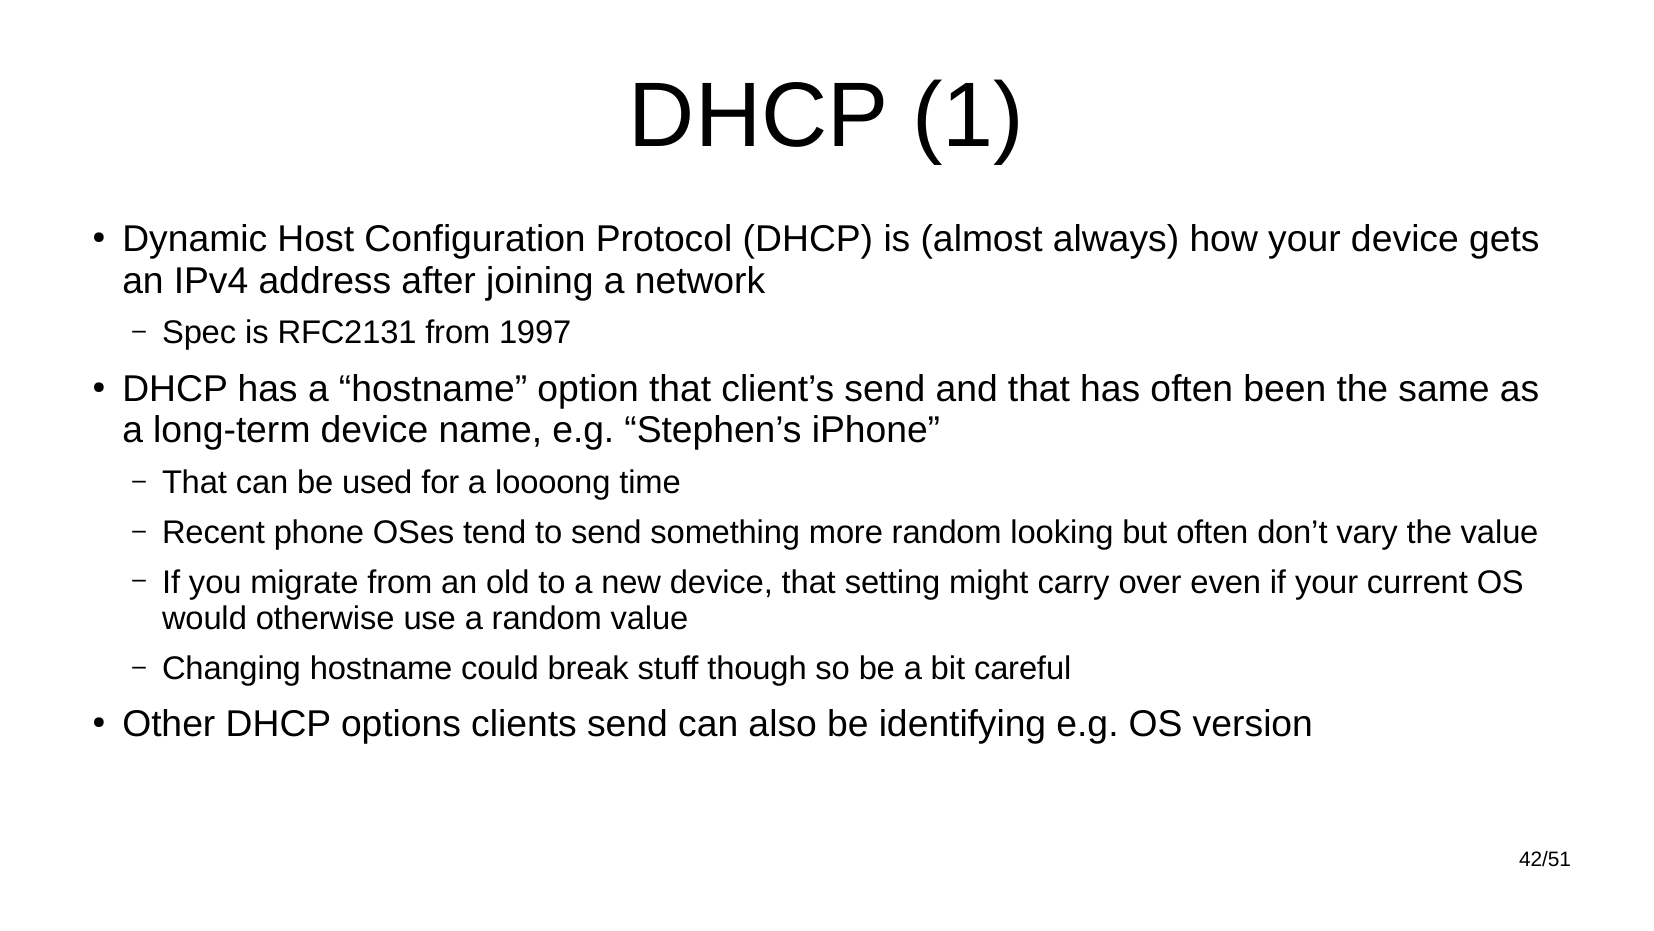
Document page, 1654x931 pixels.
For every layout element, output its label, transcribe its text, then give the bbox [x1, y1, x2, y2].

list Dynamic Host Configuration Protocol (DHCP) is (almost always) how your device gets an IPv4 address after joining a network Spec is RFC2131 from 1997 DHCP has a “hostname” option that client’s send and that has often been the same as a long-term device name, e.g. “Stephen’s iPhone” That can be used for a loooong time Recent phone OSes tend to send something more random looking but often don’t vary the value If you migrate from an old to a new device, that setting might carry over even if your current OS would otherwise use a random value Changing hostname could break stuff though so be a bit careful Other DHCP options clients send can also be identifying e.g. OS version [82, 217, 1571, 758]
title DHCP (1) [82, 37, 1571, 193]
